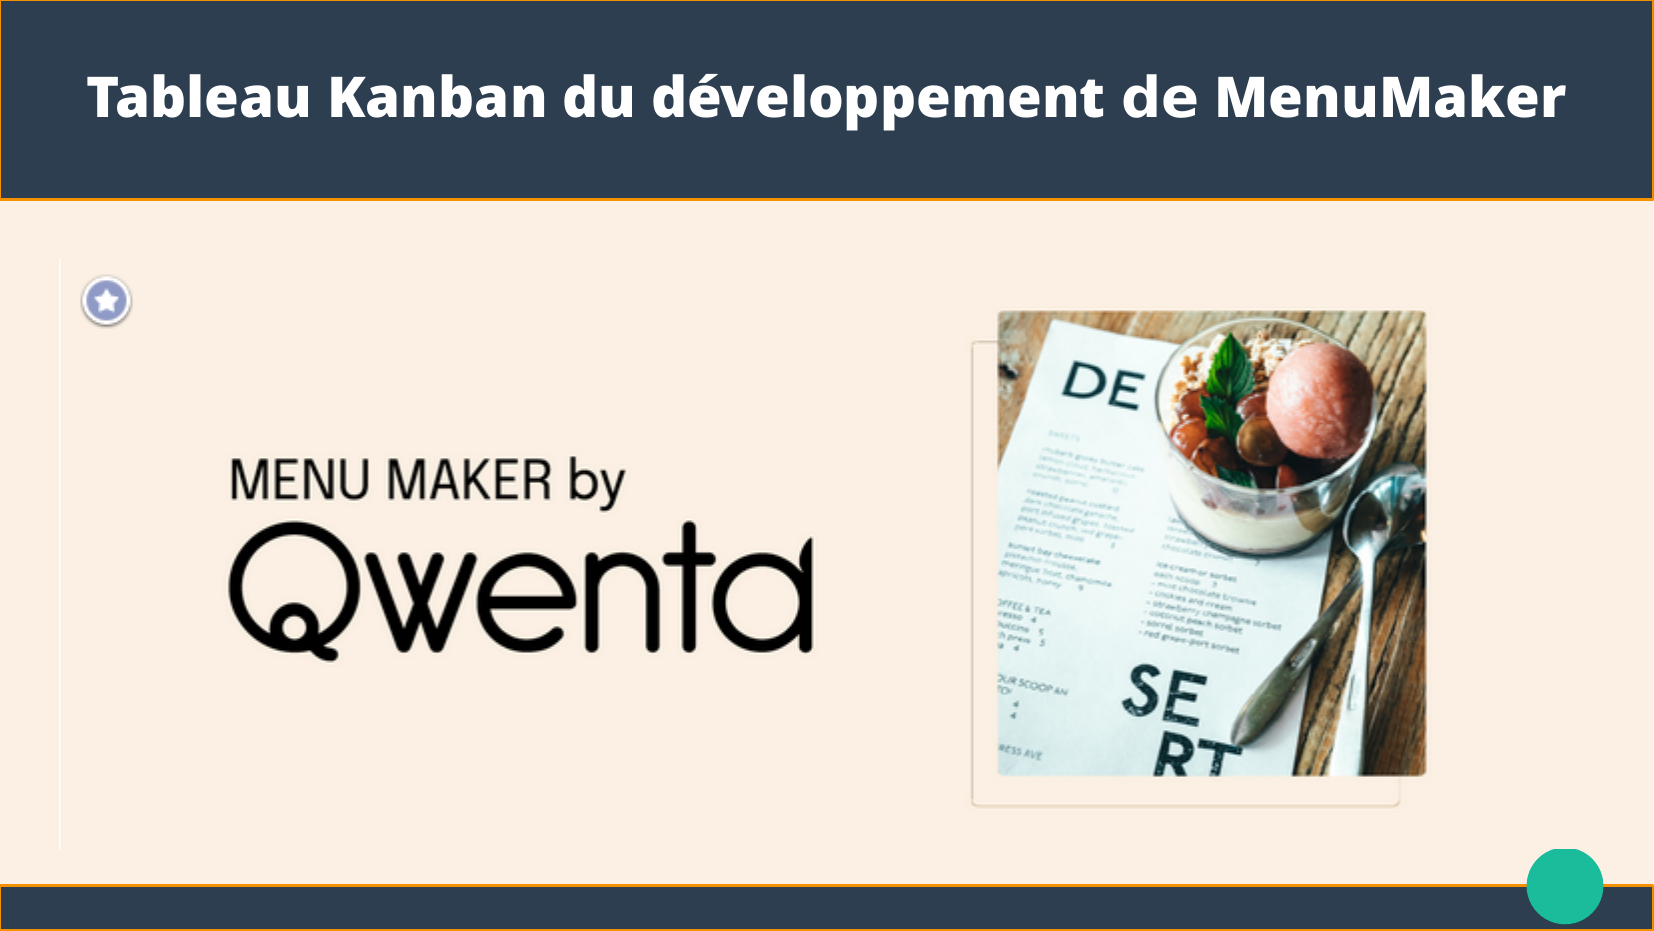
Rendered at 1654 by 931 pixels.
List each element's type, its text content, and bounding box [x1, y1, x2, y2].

title Tableau Kanban du développement de MenuMaker [59, 37, 1595, 155]
picture [59, 259, 1595, 849]
